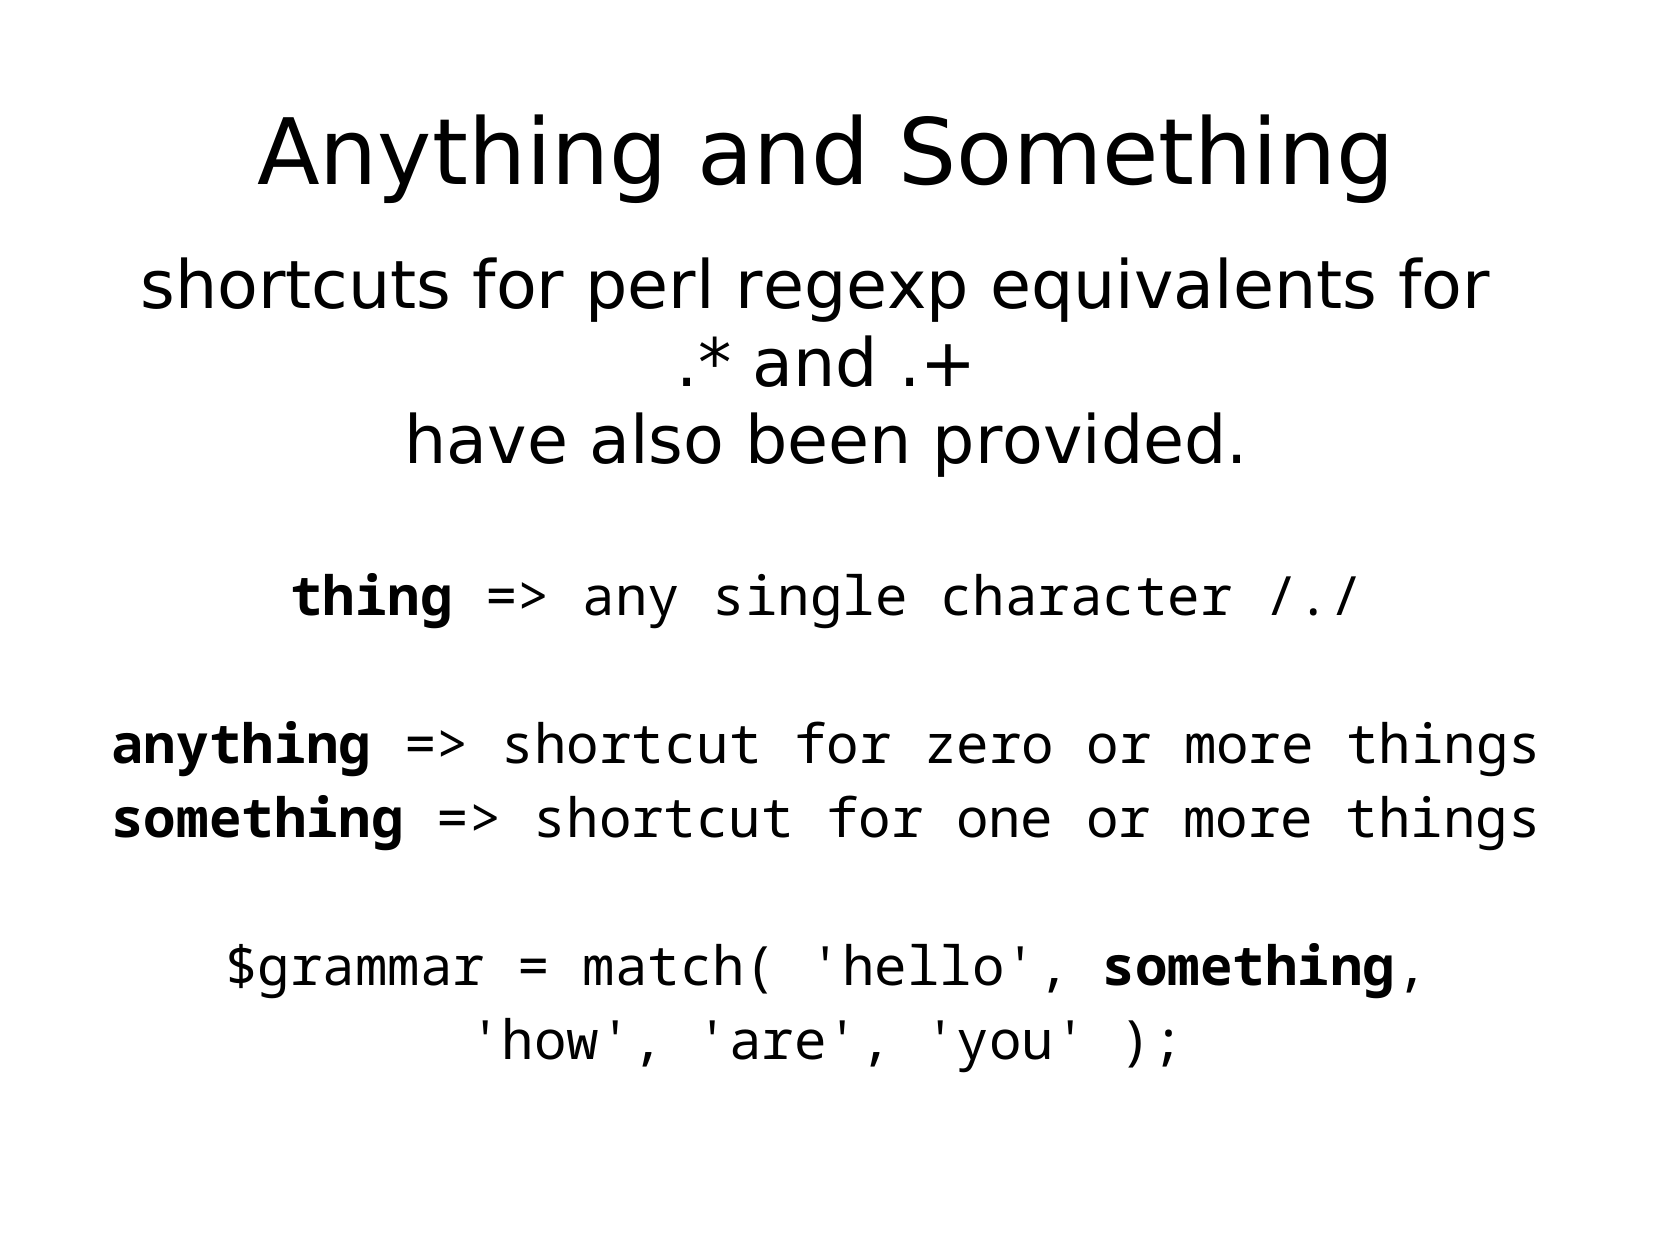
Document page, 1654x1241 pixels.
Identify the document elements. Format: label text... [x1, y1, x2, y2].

subtitle shortcuts for perl regexp equivalents for .* and .+ have also been provided. thing => any single character /./ anything => shortcut for zero or more things something => shortcut for one or more things $grammar = match( 'hello', something, 'how', 'are', 'you' ); [82, 281, 1571, 1118]
title Anything and Something [82, 49, 1571, 257]
